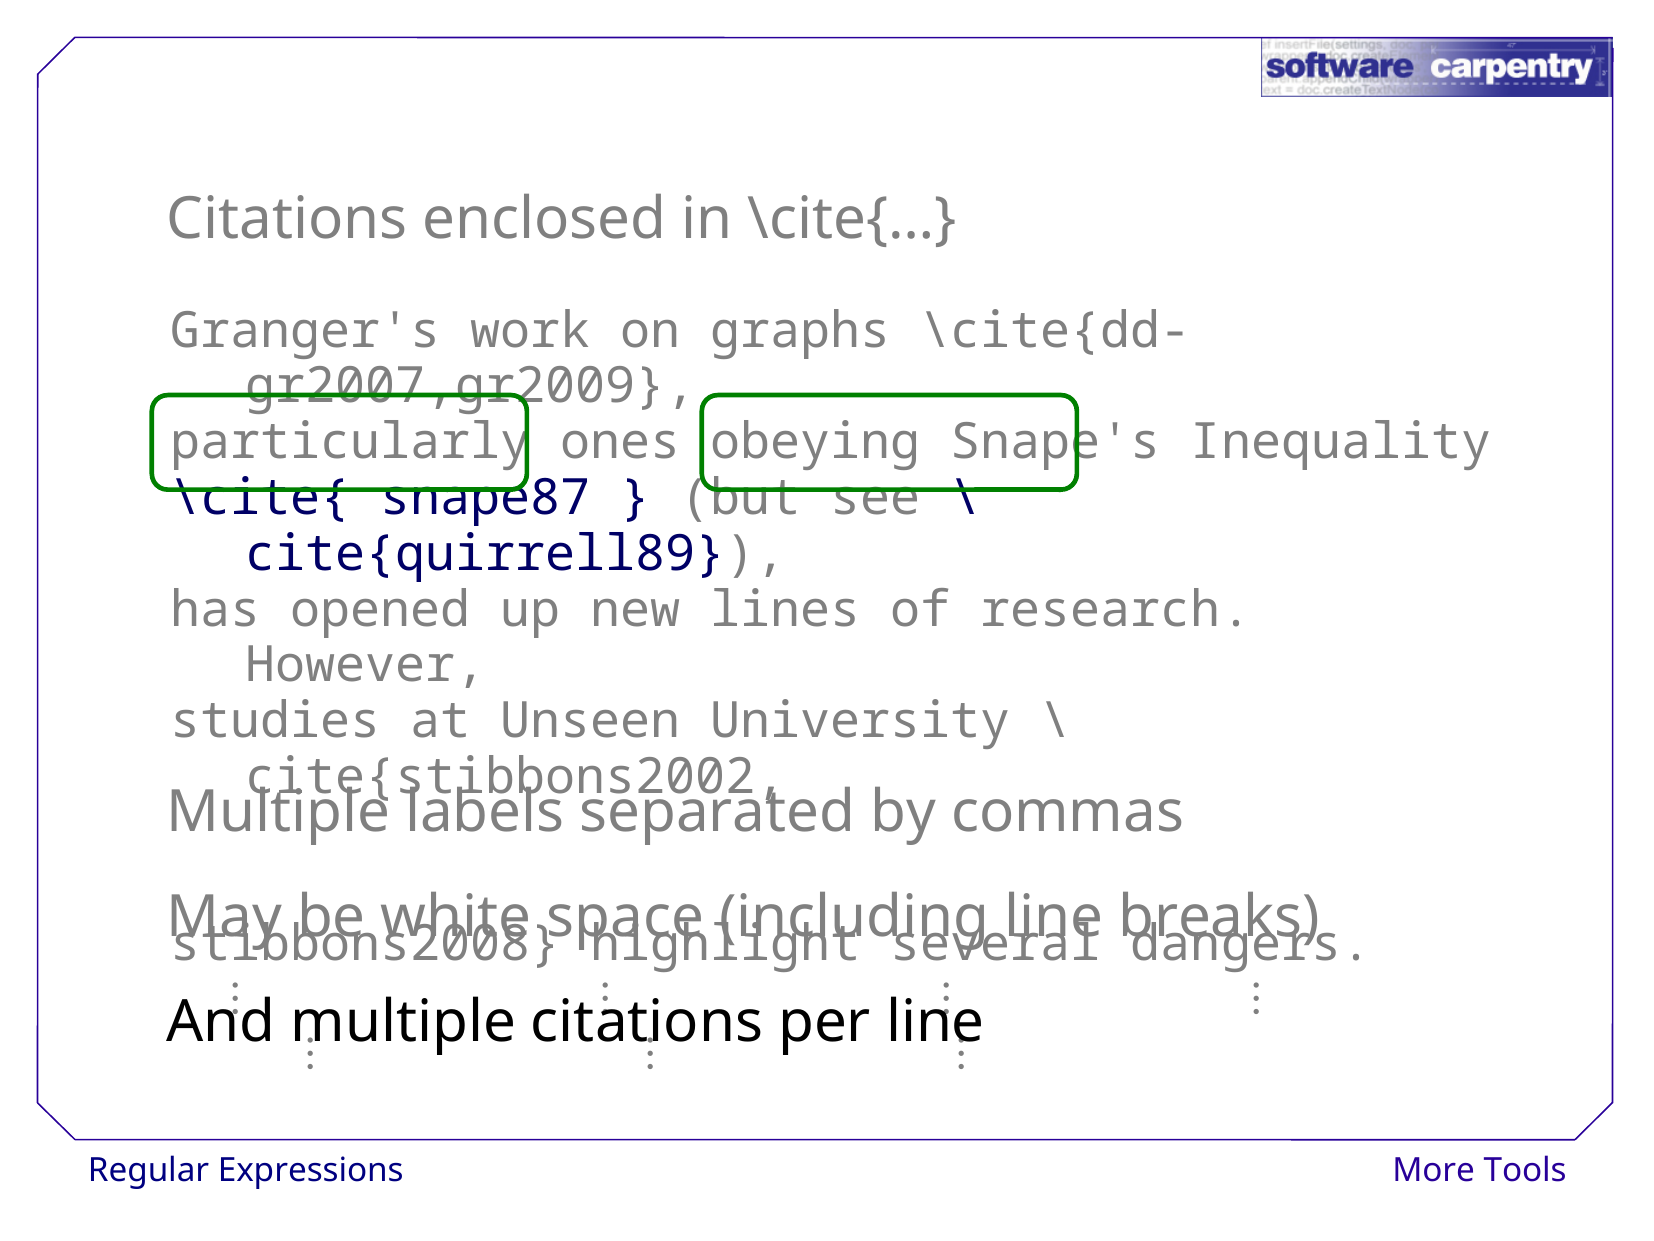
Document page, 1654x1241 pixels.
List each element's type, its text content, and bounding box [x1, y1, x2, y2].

text_box Granger's work on graphs \cite{dd-gr2007,gr2009}, particularly ones obeying Snape's Inequality \cite{ snape87 } (but see \cite{quirrell89}), has opened up new lines of research. However, studies at Unseen University \cite{stibbons2002, stibbons2008} highlight several dangers. ⋮ ⋮ ⋮ ⋮ ⋮ ⋮ ⋮ [155, 294, 1535, 1091]
picture [1261, 39, 1613, 97]
text_box Granger's work on graphs \cite{dd-gr2007,gr2009}, particularly ones obeying Snape's Inequality \cite{ snape87 } (but see \cite{quirrell89}), has opened up new lines of research. However, studies at Unseen University \cite{stibbons2002, stibbons2008} highlight several dangers. ⋮ ⋮ ⋮ ⋮ ⋮ ⋮ ⋮ [155, 398, 524, 487]
text_box Citations enclosed in \cite{…} [151, 138, 1530, 259]
text_box Multiple labels separated by commas May be white space (including line breaks) And multiple citations per line [151, 730, 1530, 1061]
